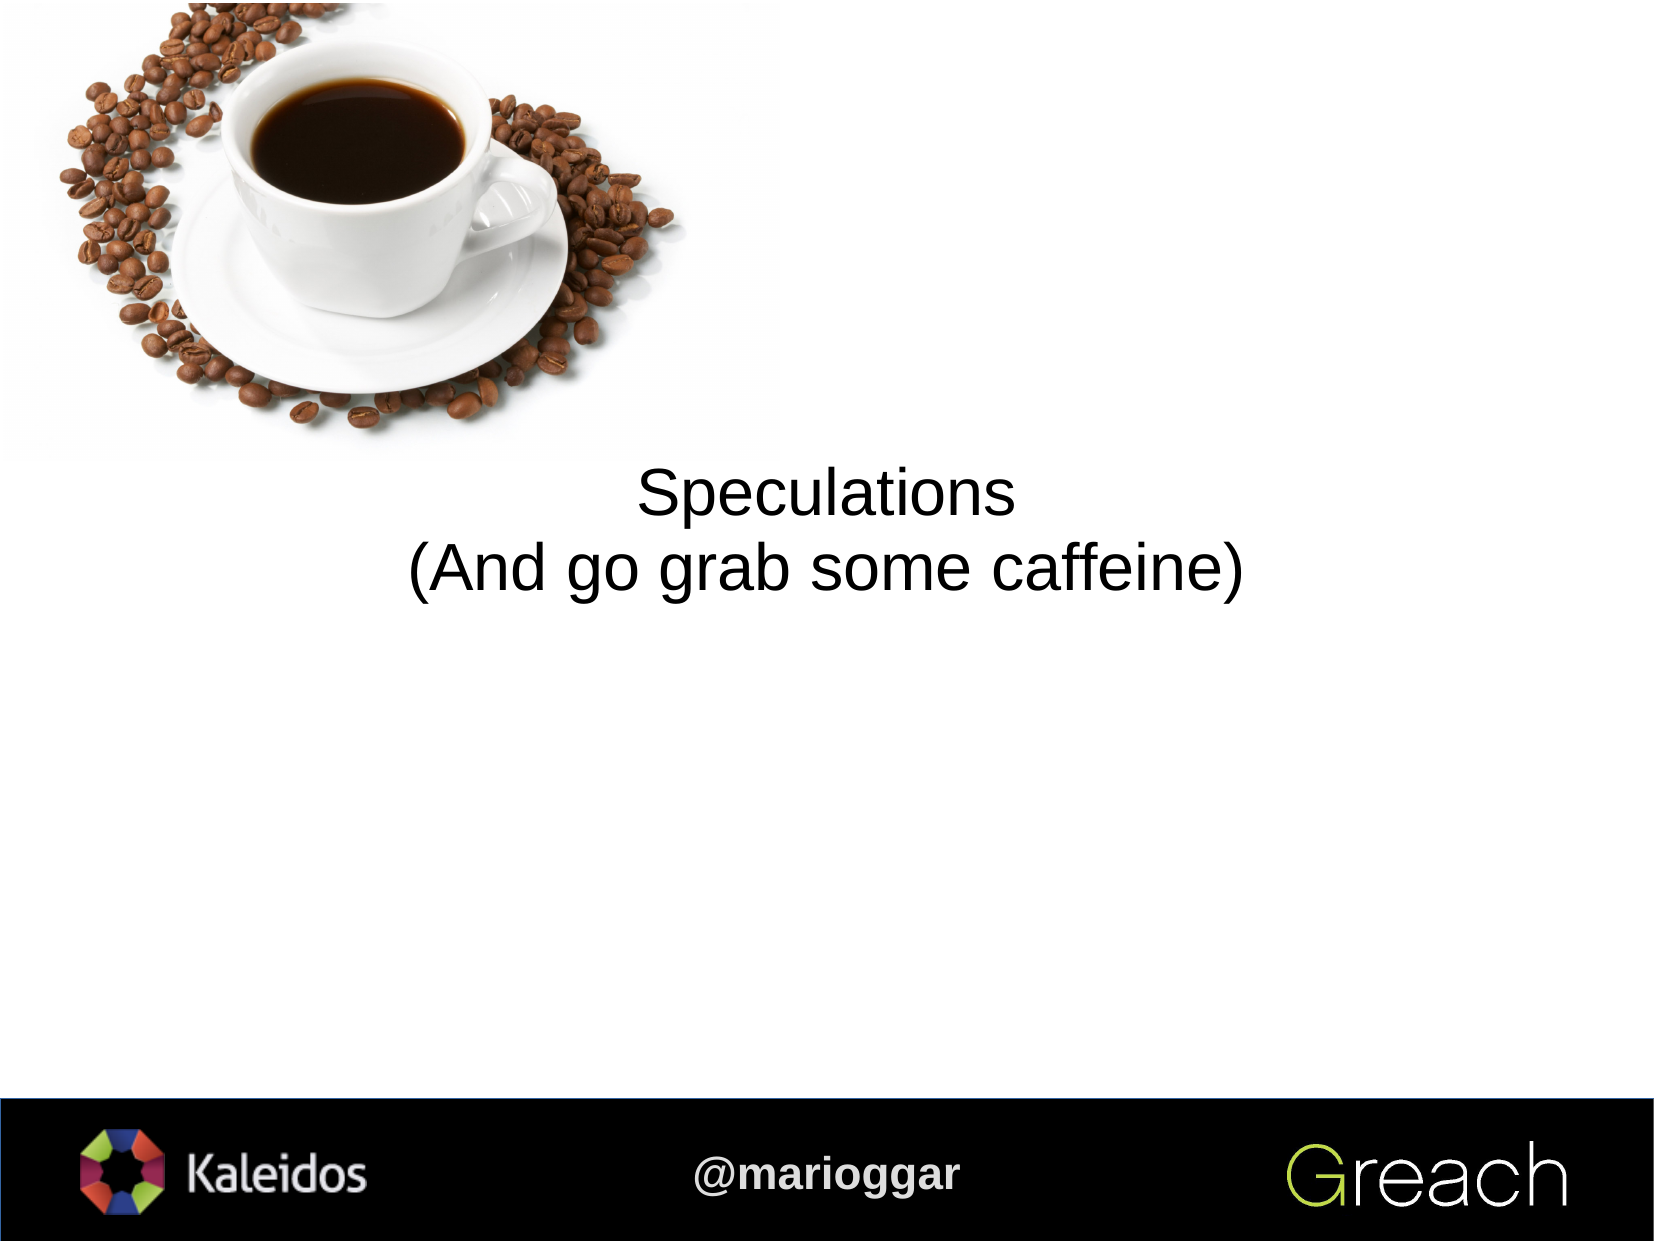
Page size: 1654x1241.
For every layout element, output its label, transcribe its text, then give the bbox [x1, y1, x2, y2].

picture [80, 1129, 367, 1215]
picture [3, 3, 780, 461]
picture [1287, 1141, 1571, 1216]
subtitle Speculations (And go grab some caffeine) [82, 49, 1571, 1010]
